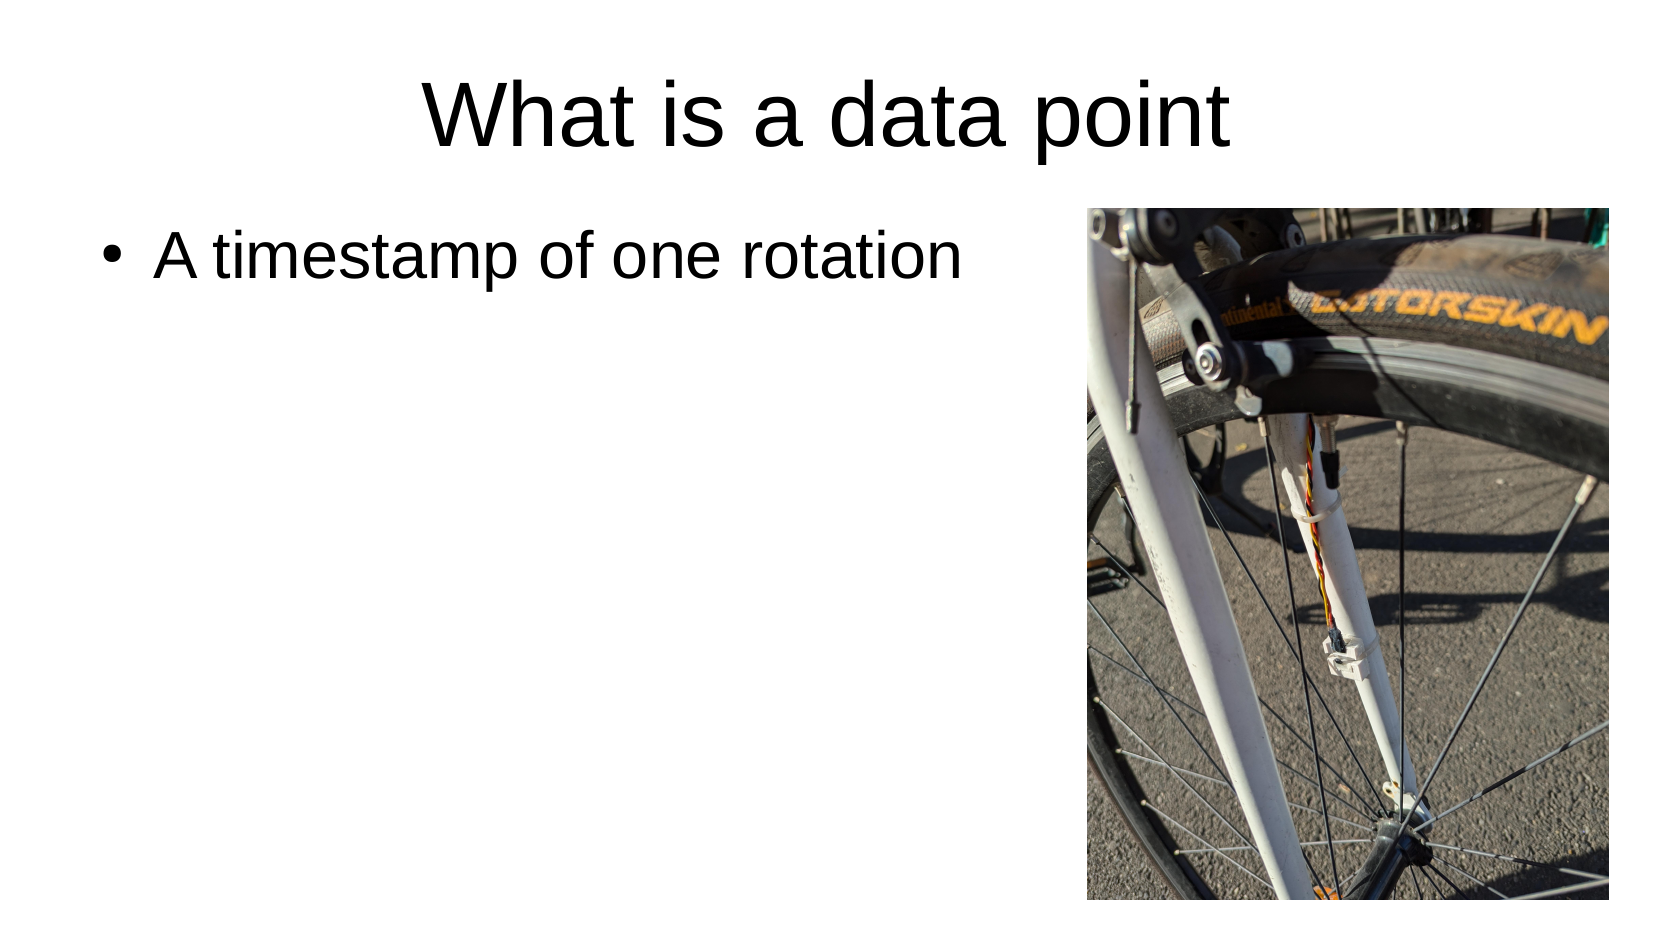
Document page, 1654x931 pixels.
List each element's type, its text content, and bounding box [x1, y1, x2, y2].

list A timestamp of one rotation [82, 217, 1087, 758]
picture [1087, 208, 1609, 901]
title What is a data point [82, 37, 1571, 193]
